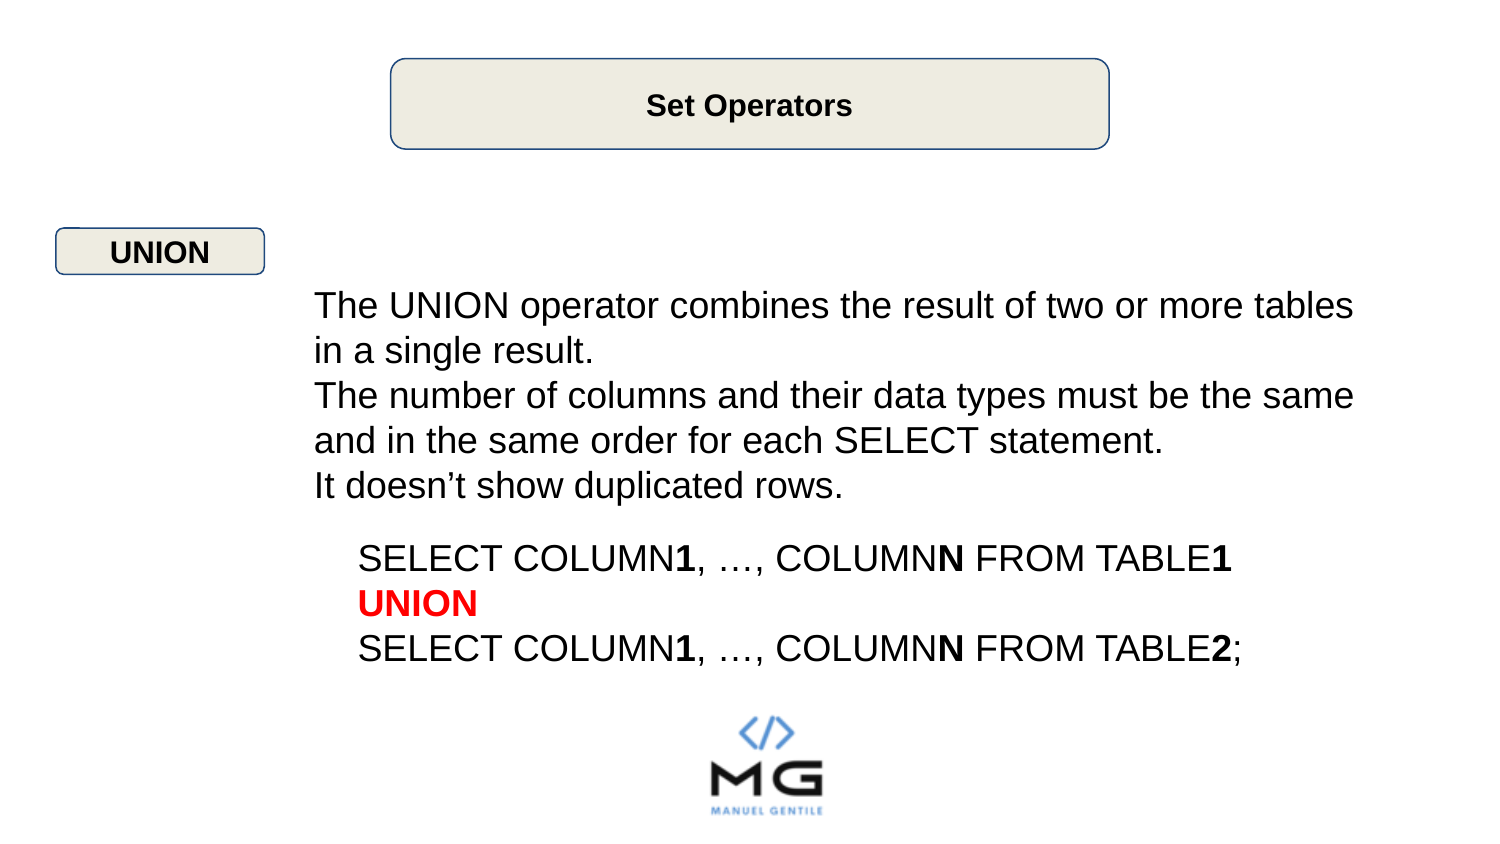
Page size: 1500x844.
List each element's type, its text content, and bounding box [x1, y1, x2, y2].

text_box UNION [55, 228, 265, 275]
picture [688, 687, 846, 844]
text_box The UNION operator combines the result of two or more tables in a single result. The number of columns and their data types must be the same and in the same order for each SELECT statement. It doesn’t show duplicated rows. [298, 266, 1388, 336]
text_box Set Operators [390, 58, 1110, 150]
text_box SELECT COLUMN1, …, COLUMNN FROM TABLE1 UNION SELECT COLUMN1, …, COLUMNN FROM TABLE2; [342, 518, 1272, 588]
